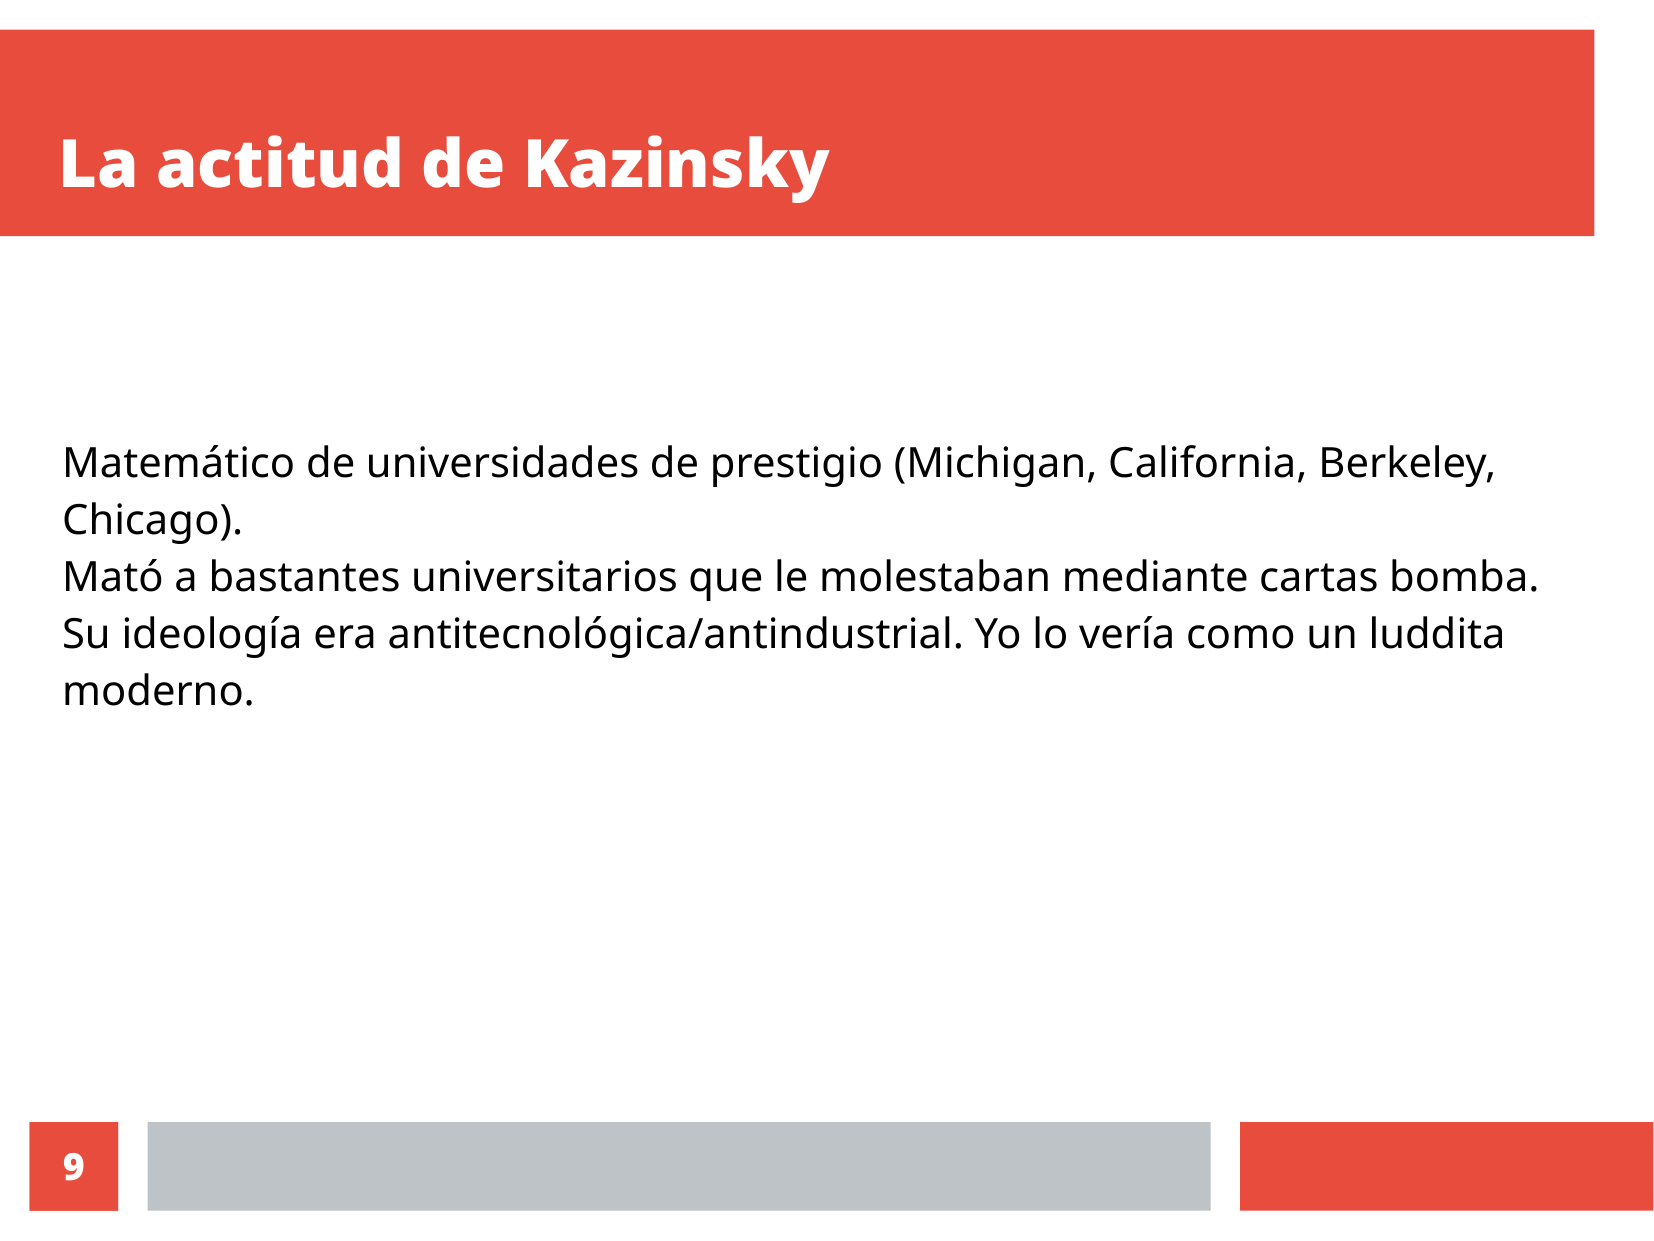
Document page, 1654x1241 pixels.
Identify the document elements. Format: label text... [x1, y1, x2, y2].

text_box Matemático de universidades de prestigio (Michigan, California, Berkeley, Chicago). Mató a bastantes universitarios que le molestaban mediante cartas bomba. Su ideología era antitecnológica/antindustrial. Yo lo vería como un luddita moderno. [47, 425, 1619, 731]
title La actitud de Kazinsky [59, 59, 1595, 207]
